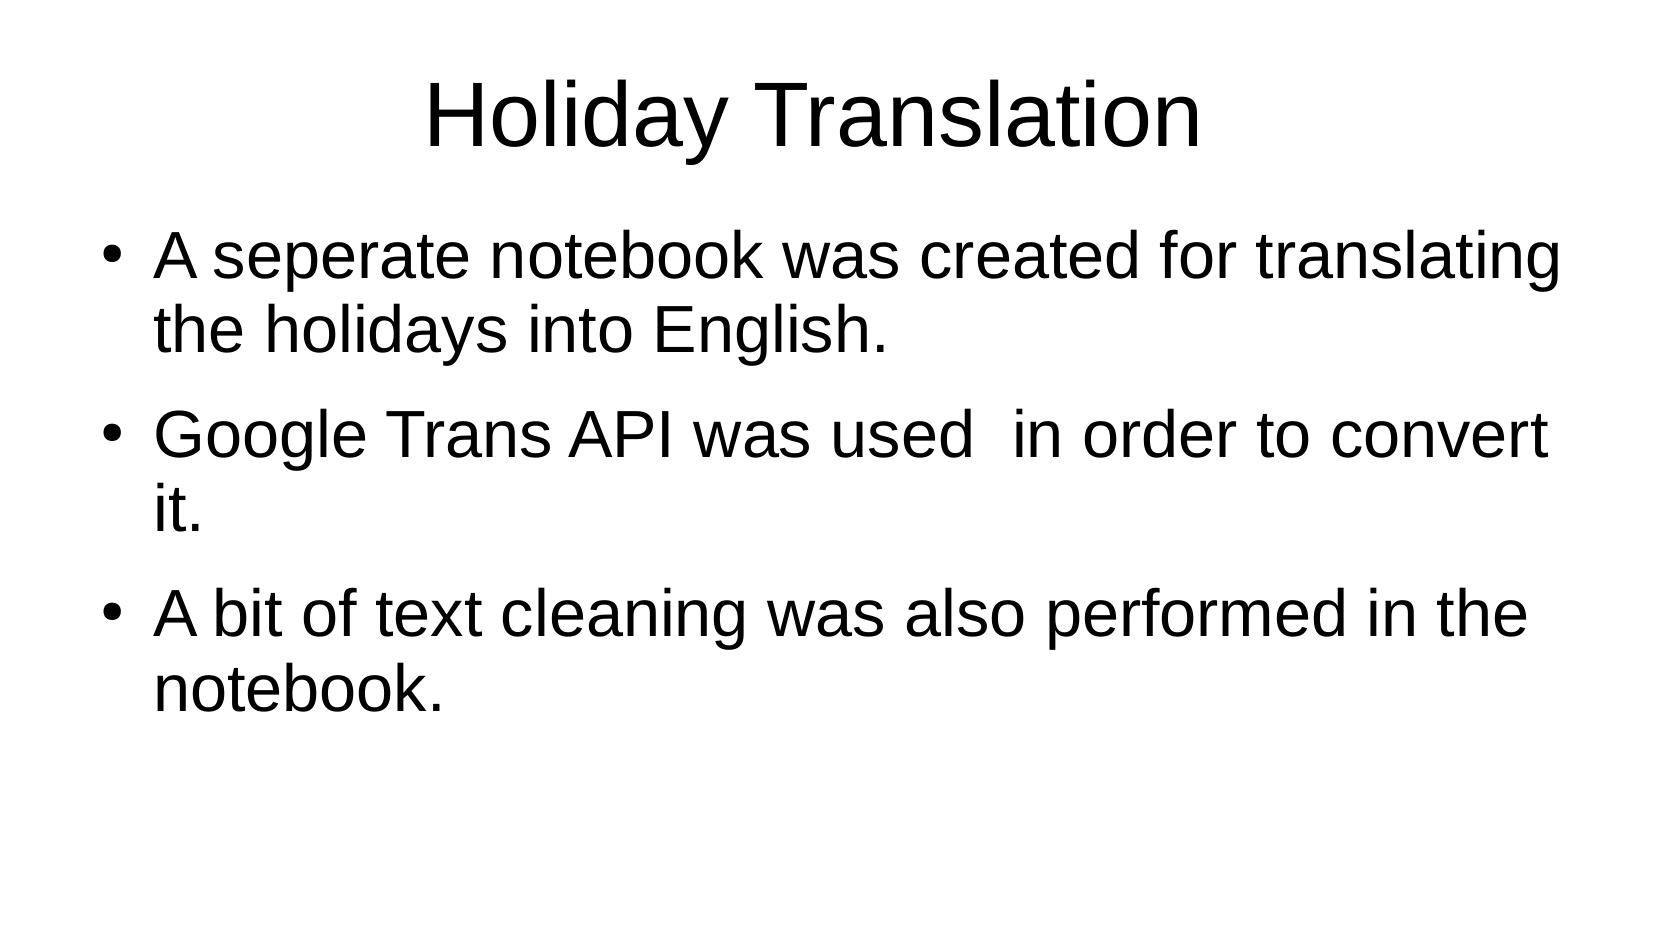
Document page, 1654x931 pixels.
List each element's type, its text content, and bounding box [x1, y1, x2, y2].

title Holiday Translation [82, 37, 1571, 193]
list A seperate notebook was created for translating the holidays into English. Google Trans API was used in order to convert it. A bit of text cleaning was also performed in the notebook. [82, 217, 1571, 758]
